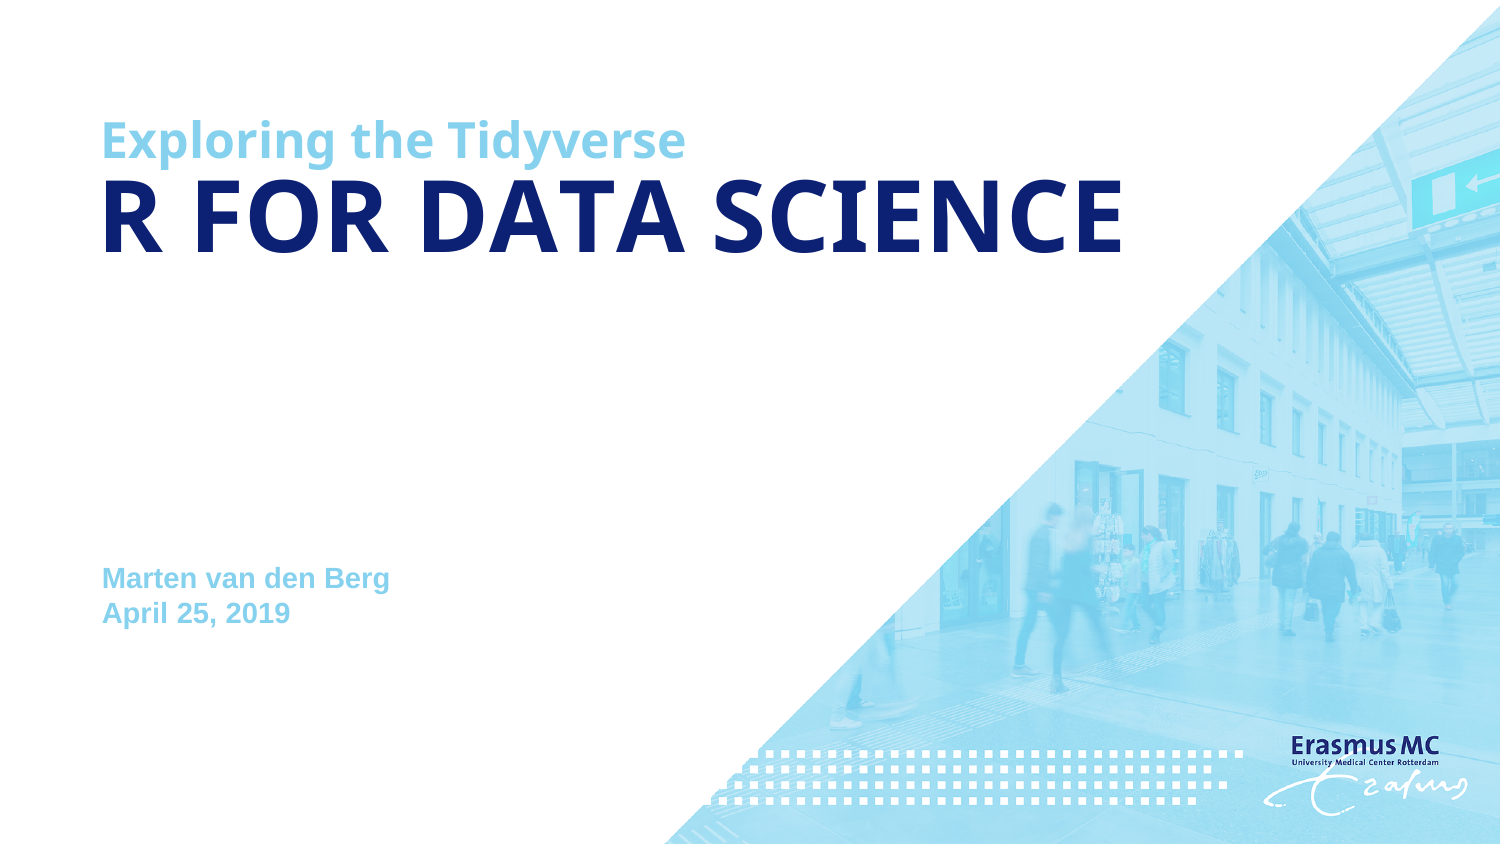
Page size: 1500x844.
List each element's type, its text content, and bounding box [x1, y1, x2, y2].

text_box Exploring the Tidyverse [85, 100, 1329, 165]
text_box Marten van den Berg April 25, 2019 [86, 551, 668, 638]
text_box R for DATA SCIENCE [82, 145, 1199, 297]
